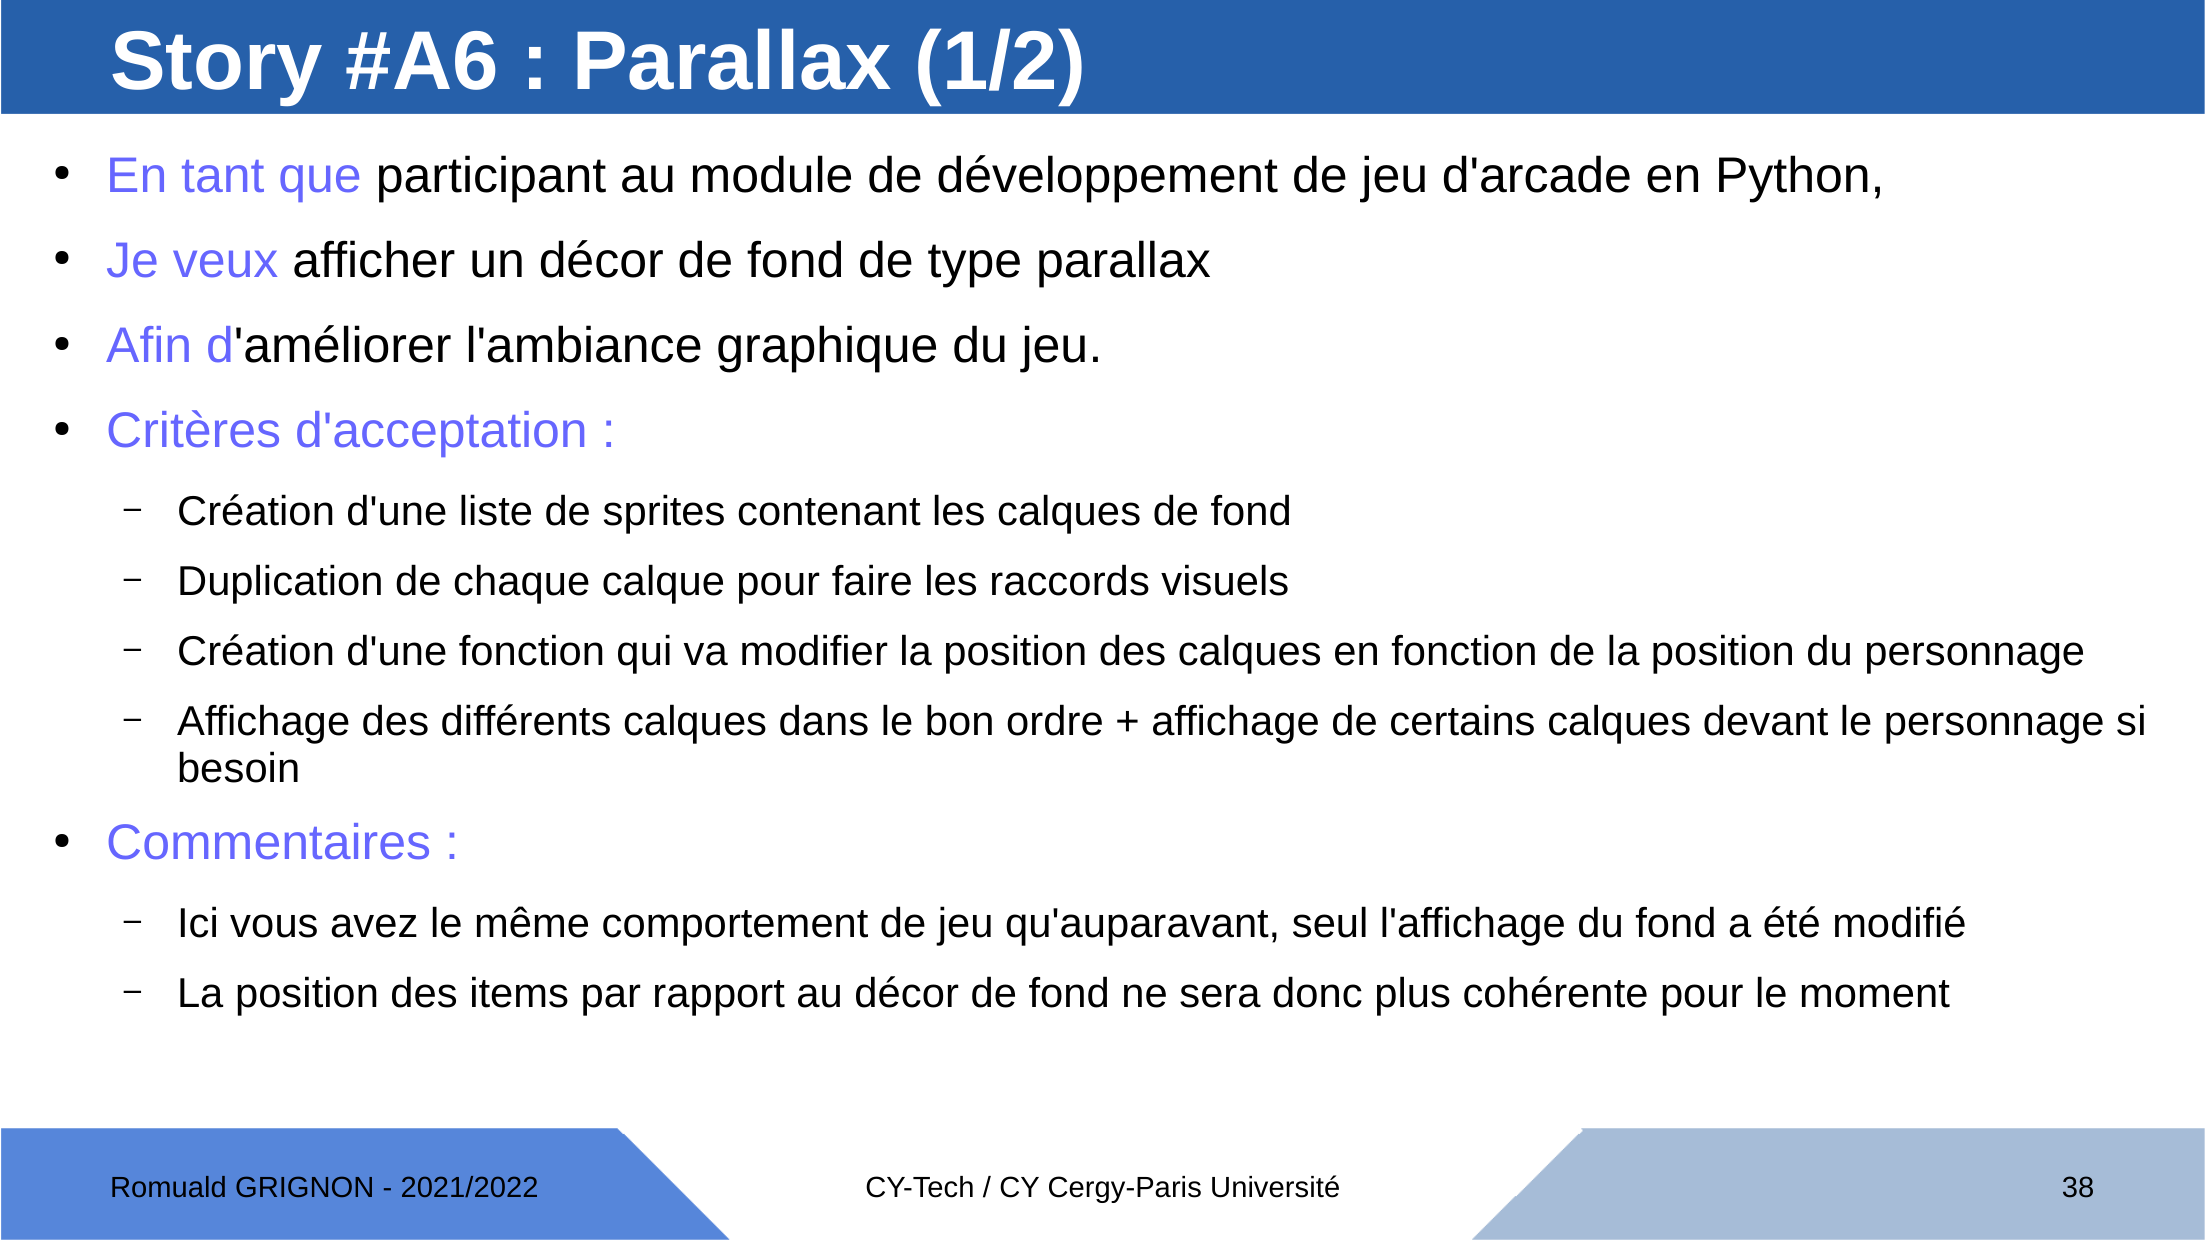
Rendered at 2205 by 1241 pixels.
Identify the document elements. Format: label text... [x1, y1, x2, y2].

title Story #A6 : Parallax (1/2) [110, 49, 2095, 217]
list En tant que participant au module de développement de jeu d'arcade en Python, Je veux afficher un décor de fond de type parallax Afin d'améliorer l'ambiance graphique du jeu. Critères d'acceptation : Création d'une liste de sprites contenant les calques de fond Duplication de chaque calque pour faire les raccords visuels Création d'une fonction qui va modifier la position des calques en fonction de la position du personnage Affichage des différents calques dans le bon ordre + affichage de certains calques devant le personnage si besoin Commentaires : Ici vous avez le même comportement de jeu qu'auparavant, seul l'affichage du fond a été modifié La position des items par rapport au décor de fond ne sera donc plus cohérente pour le moment [35, 217, 2186, 1087]
picture [0, 0, 2205, 1241]
